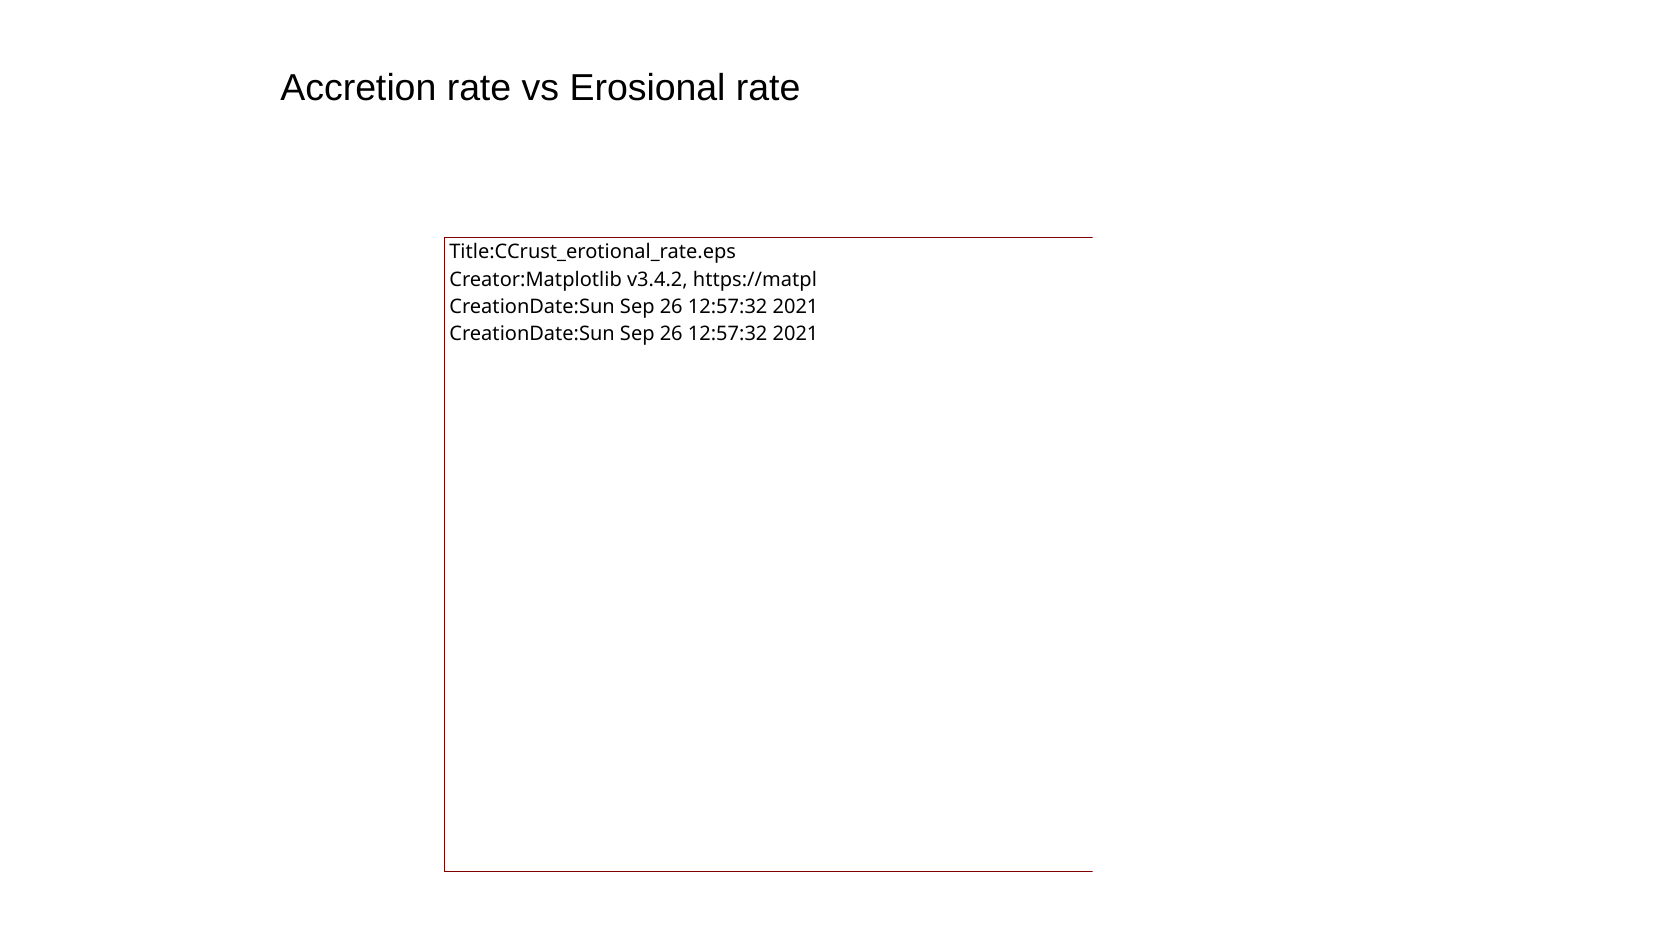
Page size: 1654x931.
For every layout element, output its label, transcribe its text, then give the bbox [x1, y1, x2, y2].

picture [442, 236, 1093, 872]
text_box Accretion rate vs Erosional rate [265, 59, 1241, 116]
